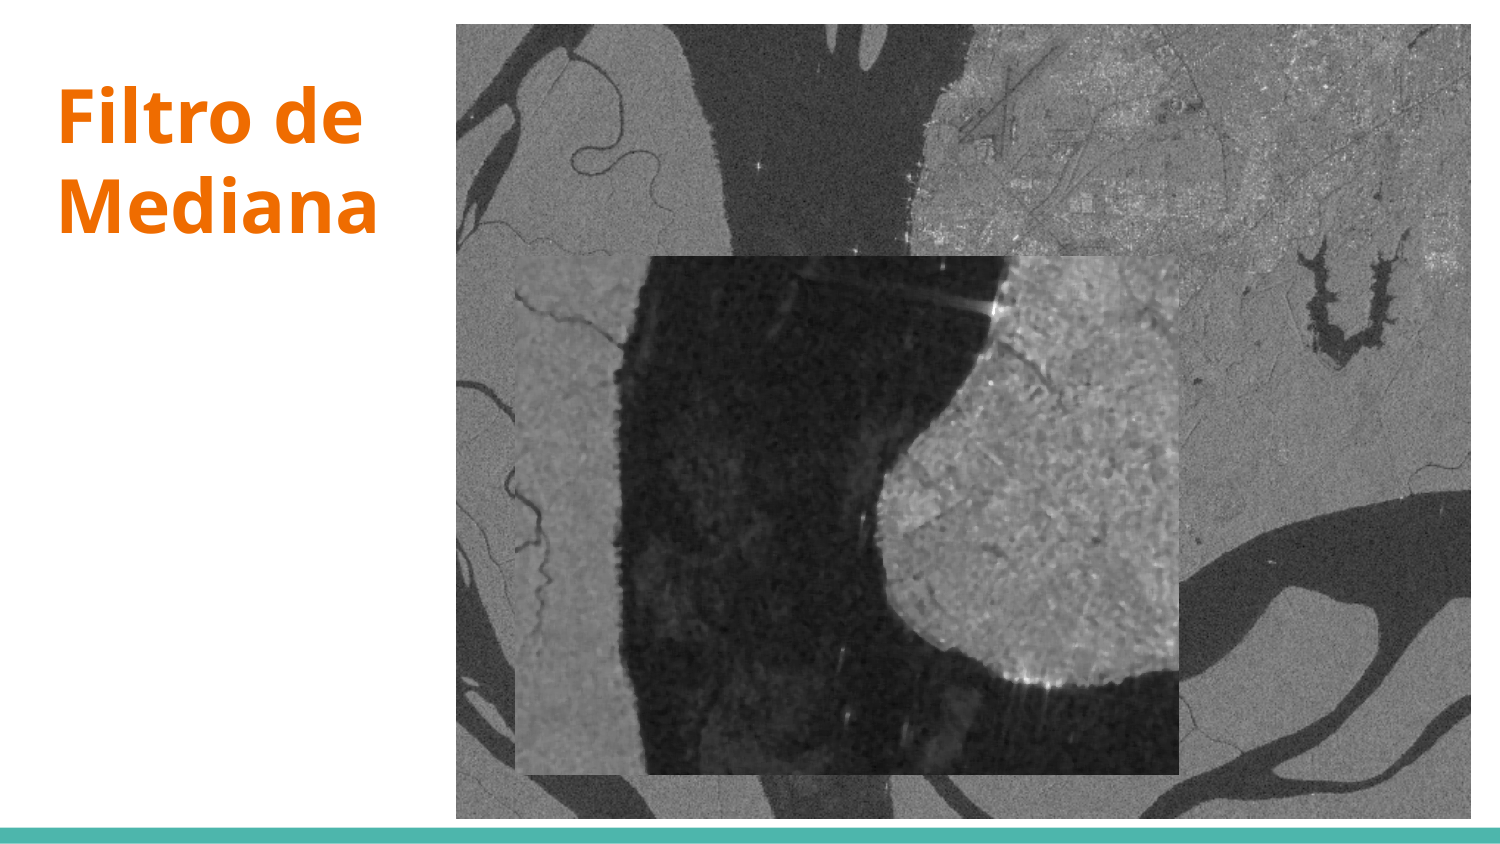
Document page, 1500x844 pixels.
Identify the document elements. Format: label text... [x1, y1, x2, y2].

picture [456, 24, 1471, 819]
title Filtro de Mediana [40, 53, 419, 170]
